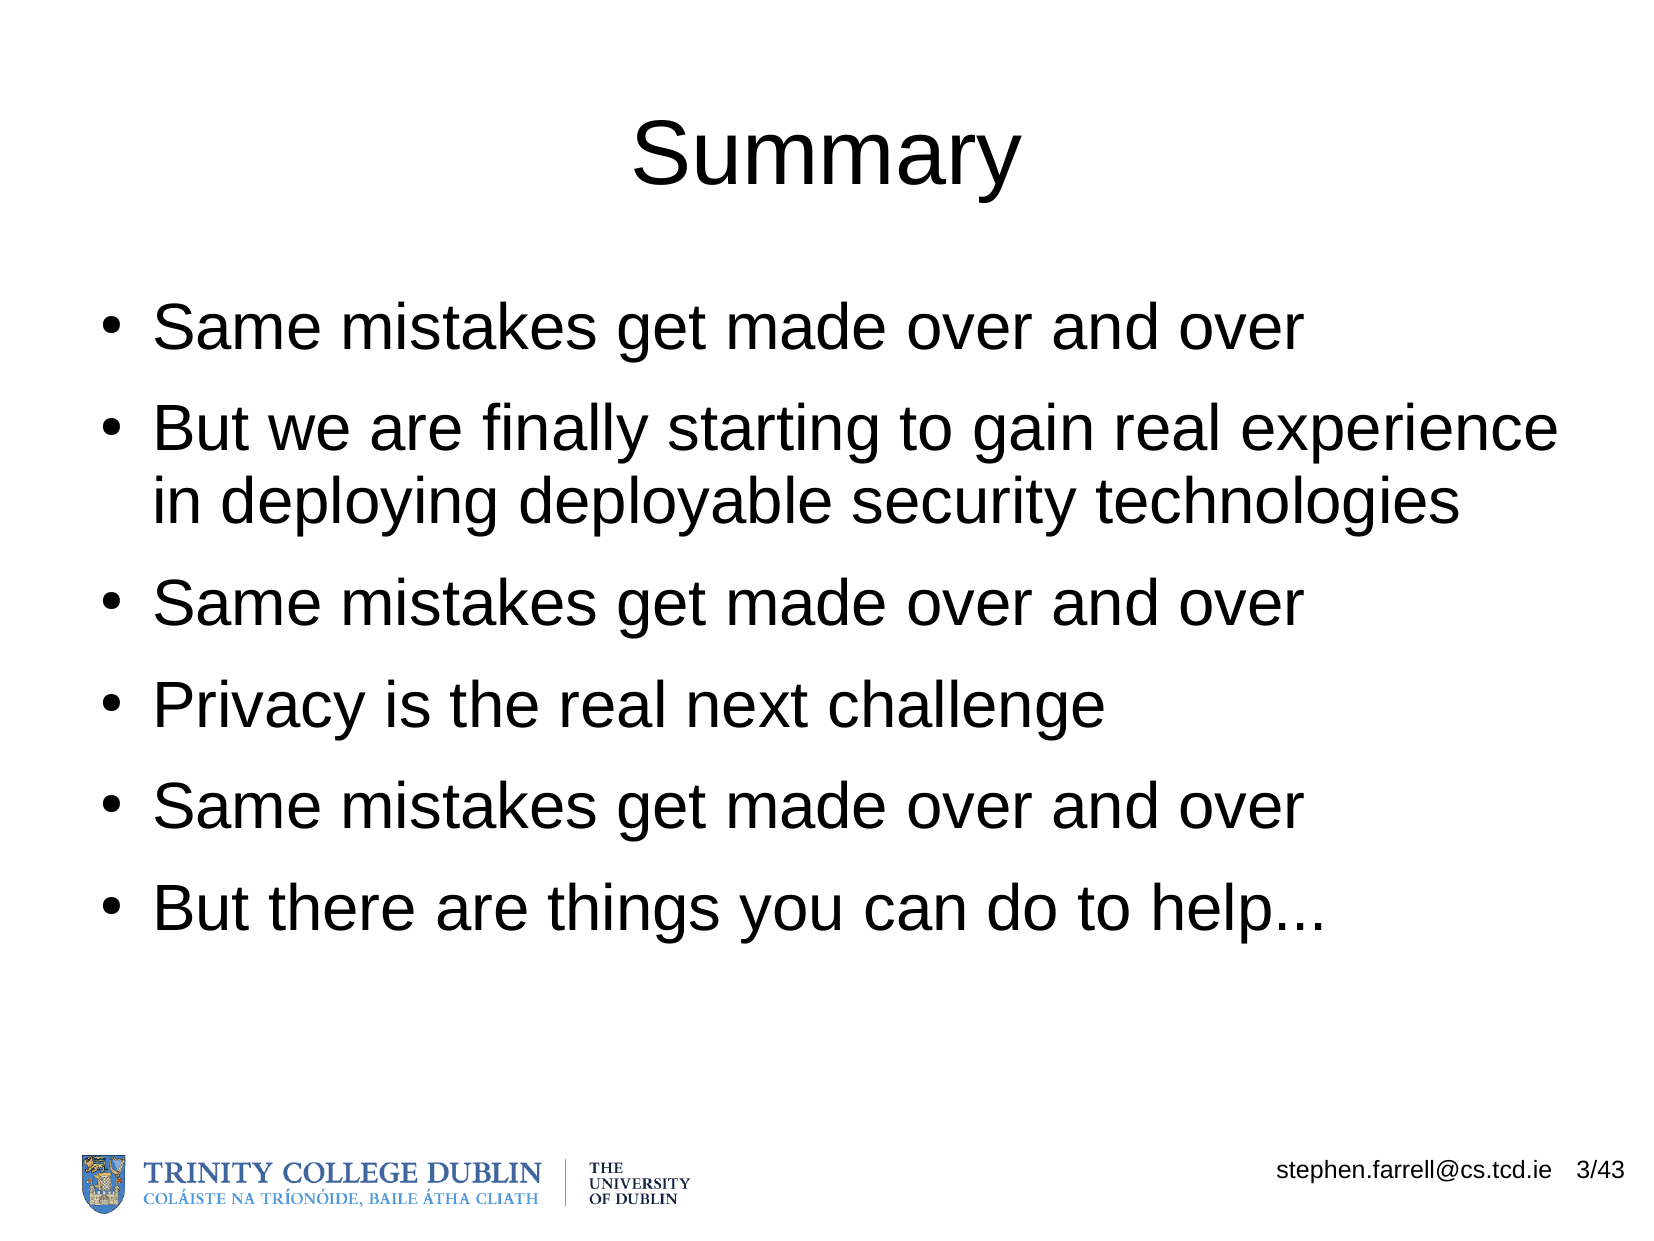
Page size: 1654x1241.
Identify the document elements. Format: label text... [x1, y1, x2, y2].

picture [82, 1155, 694, 1214]
title Summary [82, 49, 1571, 257]
list Same mistakes get made over and over But we are finally starting to gain real experience in deploying deployable security technologies Same mistakes get made over and over Privacy is the real next challenge Same mistakes get made over and over But there are things you can do to help... [82, 290, 1571, 1010]
